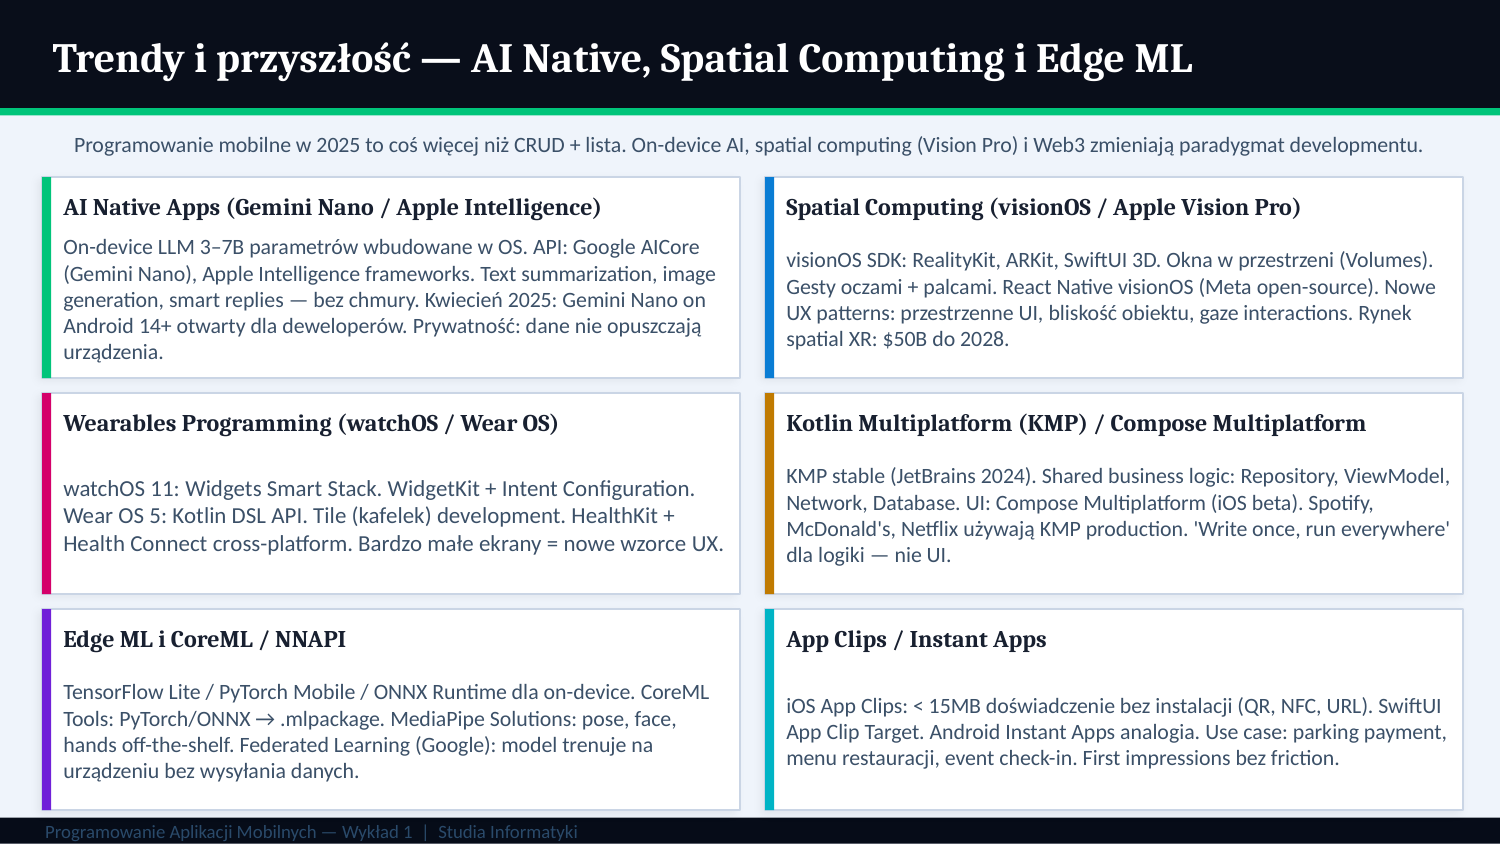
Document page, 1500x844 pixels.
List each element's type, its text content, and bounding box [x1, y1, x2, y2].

text_box Kotlin Multiplatform (KMP) / Compose Multiplatform [786, 402, 1454, 442]
text_box Programowanie Aplikacji Mobilnych — Wykład 1 | Studia Informatyki [44, 818, 1455, 843]
text_box [42, 609, 740, 811]
text_box Edge ML i CoreML / NNAPI [63, 618, 731, 657]
text_box [42, 393, 740, 595]
text_box Wearables Programming (watchOS / Wear OS) [63, 402, 731, 442]
text_box watchOS 11: Widgets Smart Stack. WidgetKit + Intent Configuration. Wear OS 5: Kotlin DSL API. Tile (kafelek) development. HealthKit + Health Connect cross-platform. Bardzo małe ekrany = nowe wzorce UX. [63, 447, 731, 583]
text_box [765, 609, 1463, 811]
text_box [765, 177, 1463, 379]
text_box iOS App Clips: < 15MB doświadczenie bez instalacji (QR, NFC, URL). SwiftUI App Clip Target. Android Instant Apps analogia. Use case: parking payment, menu restauracji, event check-in. First impressions bez friction. [786, 663, 1454, 799]
text_box [0, 0, 1500, 116]
text_box Spatial Computing (visionOS / Apple Vision Pro) [786, 186, 1454, 226]
text_box [42, 177, 740, 379]
text_box Trendy i przyszłość — AI Native, Spatial Computing i Edge ML [52, 8, 1448, 102]
text_box On-device LLM 3–7B parametrów wbudowane w OS. API: Google AICore (Gemini Nano), Apple Intelligence frameworks. Text summarization, image generation, smart replies — bez chmury. Kwiecień 2025: Gemini Nano on Android 14+ otwarty dla deweloperów. Prywatność: dane nie opuszczają urządzenia. [63, 231, 731, 367]
text_box visionOS SDK: RealityKit, ARKit, SwiftUI 3D. Okna w przestrzeni (Volumes). Gesty oczami + palcami. React Native visionOS (Meta open-source). Nowe UX patterns: przestrzenne UI, bliskość obiektu, gaze interactions. Rynek spatial XR: $50B do 2028. [786, 231, 1454, 367]
text_box App Clips / Instant Apps [786, 618, 1454, 657]
text_box TensorFlow Lite / PyTorch Mobile / ONNX Runtime dla on-device. CoreML Tools: PyTorch/ONNX → .mlpackage. MediaPipe Solutions: pose, face, hands off-the-shelf. Federated Learning (Google): model trenuje na urządzeniu bez wysyłania danych. [63, 663, 731, 799]
text_box [765, 393, 1463, 595]
text_box KMP stable (JetBrains 2024). Shared business logic: Repository, ViewModel, Network, Database. UI: Compose Multiplatform (iOS beta). Spotify, McDonald's, Netflix używają KMP production. 'Write once, run everywhere' dla logiki — nie UI. [786, 447, 1454, 583]
text_box [0, 817, 1500, 844]
text_box Programowanie mobilne w 2025 to coś więcej niż CRUD + lista. On-device AI, spatial computing (Vision Pro) i Web3 zmieniają paradygmat developmentu. [52, 123, 1448, 165]
text_box AI Native Apps (Gemini Nano / Apple Intelligence) [63, 186, 731, 226]
